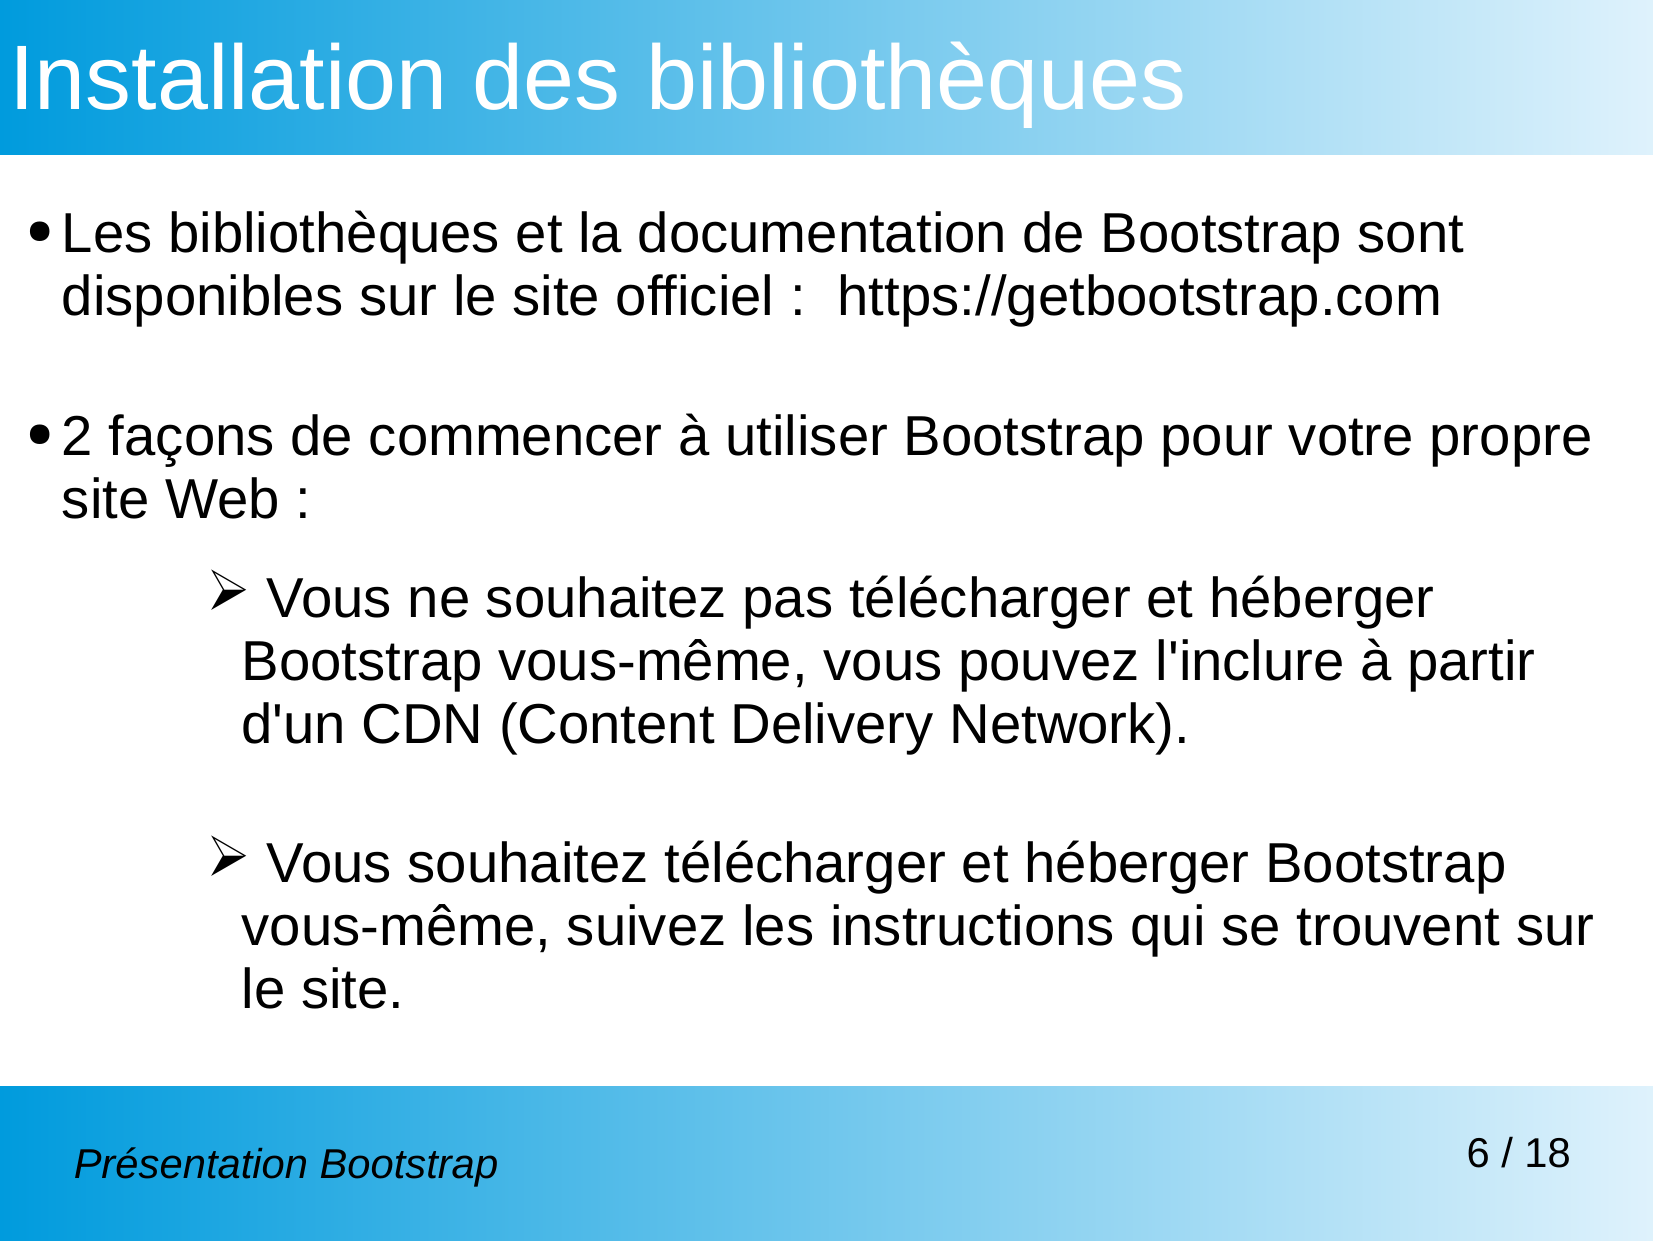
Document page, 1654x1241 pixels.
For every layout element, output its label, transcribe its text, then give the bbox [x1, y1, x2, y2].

title Installation des bibliothèques [9, 25, 1498, 130]
text_box Les bibliothèques et la documentation de Bootstrap sont disponibles sur le site officiel : https://getbootstrap.com 2 façons de commencer à utiliser Bootstrap pour votre propre site Web : Vous ne souhaitez pas télécharger et héberger Bootstrap vous-même, vous pouvez l'inclure à partir d'un CDN (Content Delivery Network). Vous souhaitez télécharger et héberger Bootstrap vous-même, suivez les instructions qui se trouvent sur le site. [26, 201, 1642, 1021]
